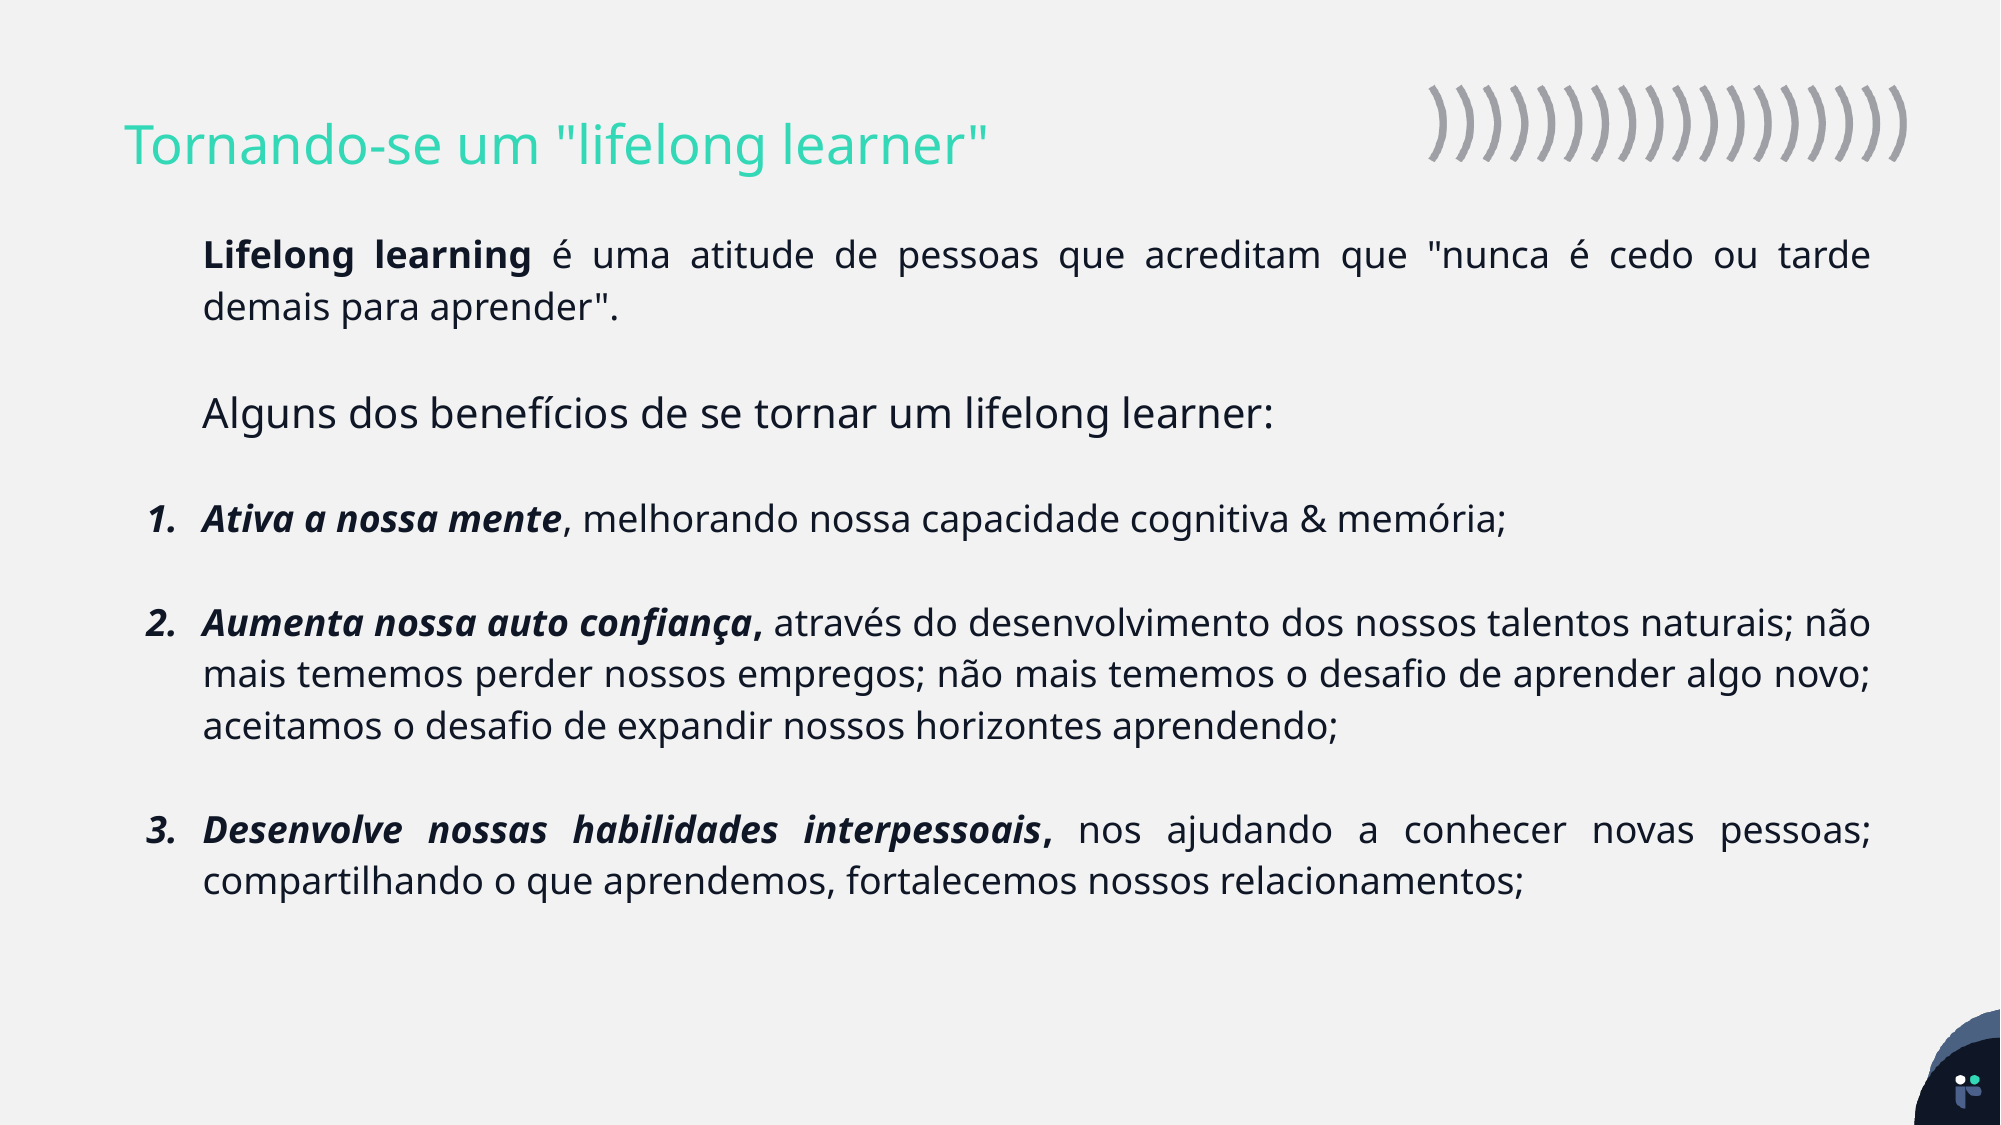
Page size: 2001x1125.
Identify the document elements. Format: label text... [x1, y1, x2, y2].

picture [1428, 84, 1907, 162]
text_box Tornando-se um "lifelong learner" [109, 102, 1123, 183]
picture [1906, 1008, 2000, 1125]
text_box Lifelong learning é uma atitude de pessoas que acreditam que "nunca é cedo ou tarde demais para aprender". Alguns dos benefícios de se tornar um lifelong learner: Ativa a nossa mente, melhorando nossa capacidade cognitiva & memória; Aumenta nossa auto confiança, através do desenvolvimento dos nossos talentos naturais; não mais tememos perder nossos empregos; não mais tememos o desafio de aprender algo novo; aceitamos o desafio de expandir nossos horizontes aprendendo; Desenvolve nossas habilidades interpessoais, nos ajudando a conhecer novas pessoas; compartilhando o que aprendemos, fortalecemos nossos relacionamentos; [112, 216, 1888, 910]
